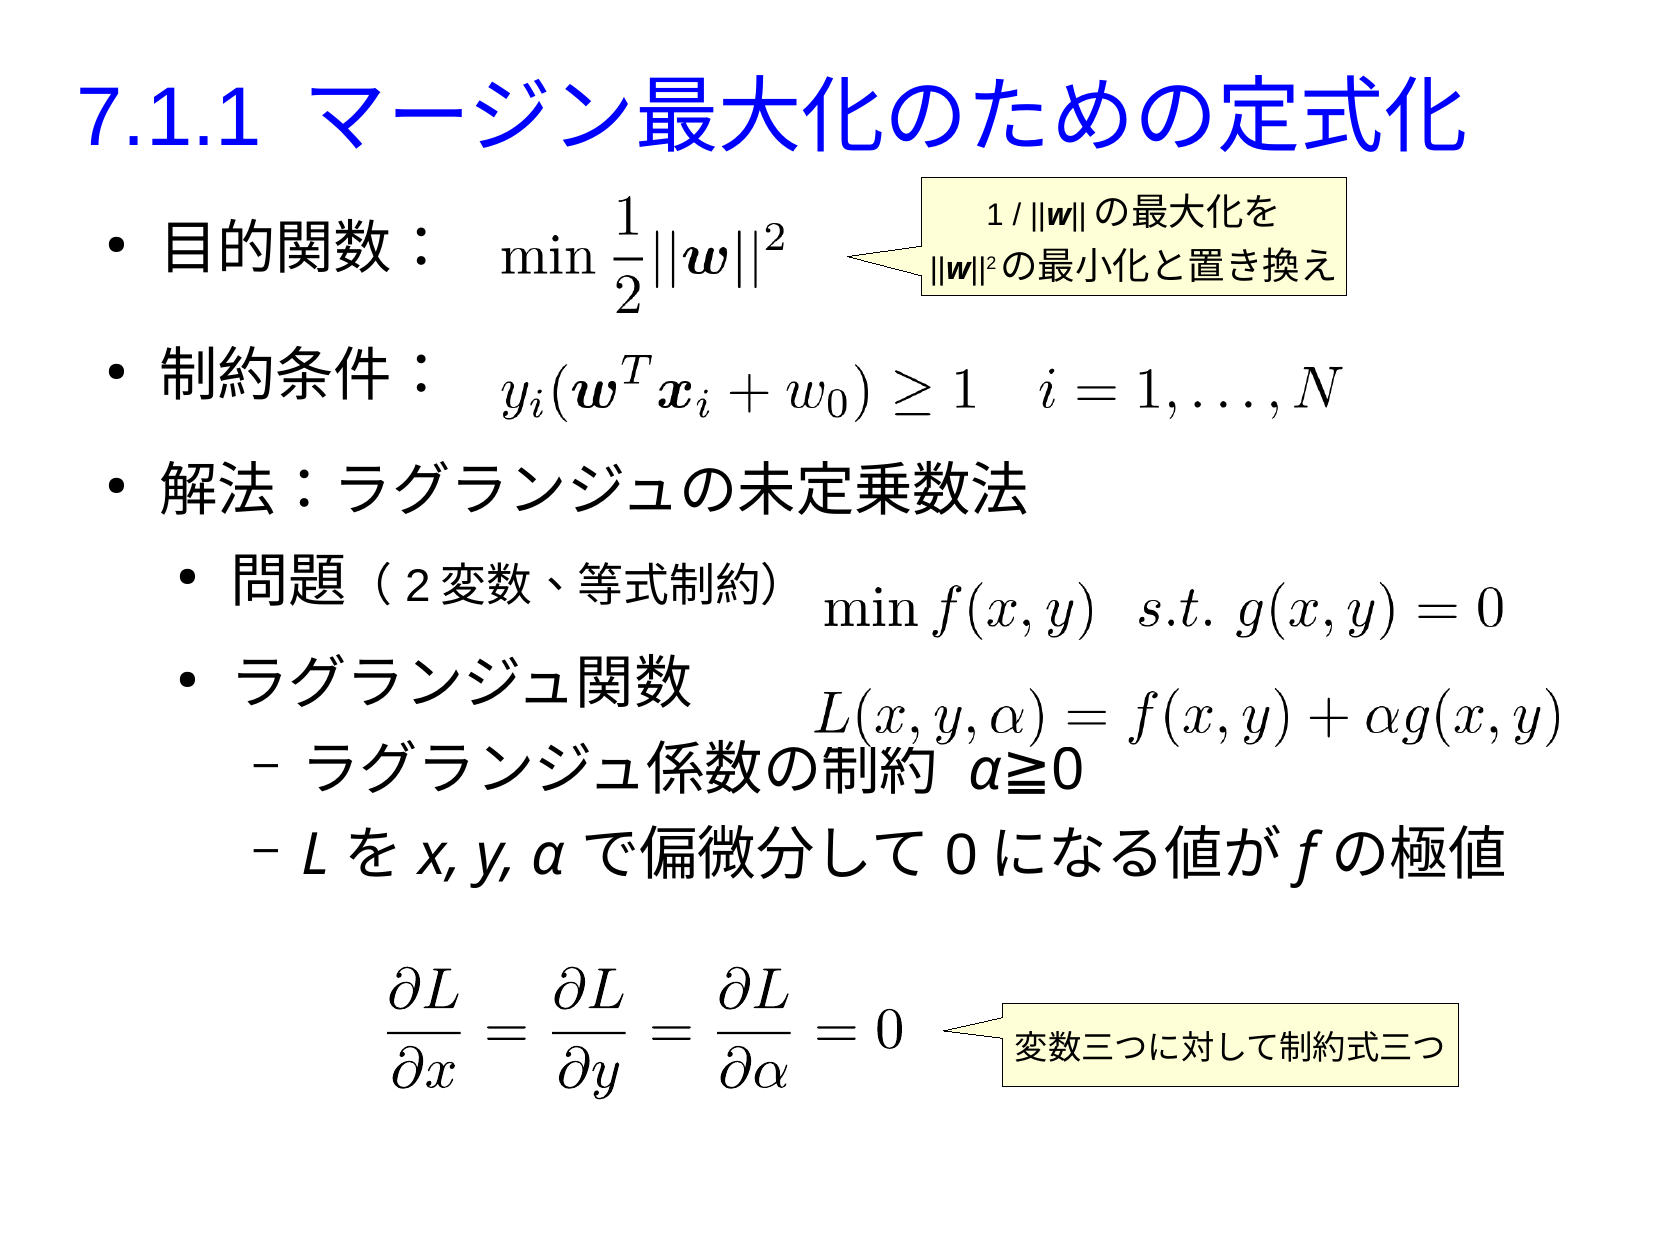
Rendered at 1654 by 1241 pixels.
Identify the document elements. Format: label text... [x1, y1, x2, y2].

picture [501, 355, 1343, 422]
title 7.1.1 マージン最大化のための定式化 [76, 49, 1565, 178]
picture [814, 688, 1559, 747]
picture [387, 966, 902, 1100]
text_box 1 / ||w||の最大化を ||w||2の最小化と置き換え [847, 177, 1347, 296]
list 目的関数： 制約条件： 解法：ラグランジュの未定乗数法 問題（2変数、等式制約） ラグランジュ関数 ラグランジュ係数の制約 α≧0 Lをx, y, αで偏微分して0になる値がfの極値 [88, 206, 1595, 1076]
picture [501, 196, 784, 313]
text_box 変数三つに対して制約式三つ [943, 1003, 1459, 1087]
picture [824, 582, 1503, 640]
